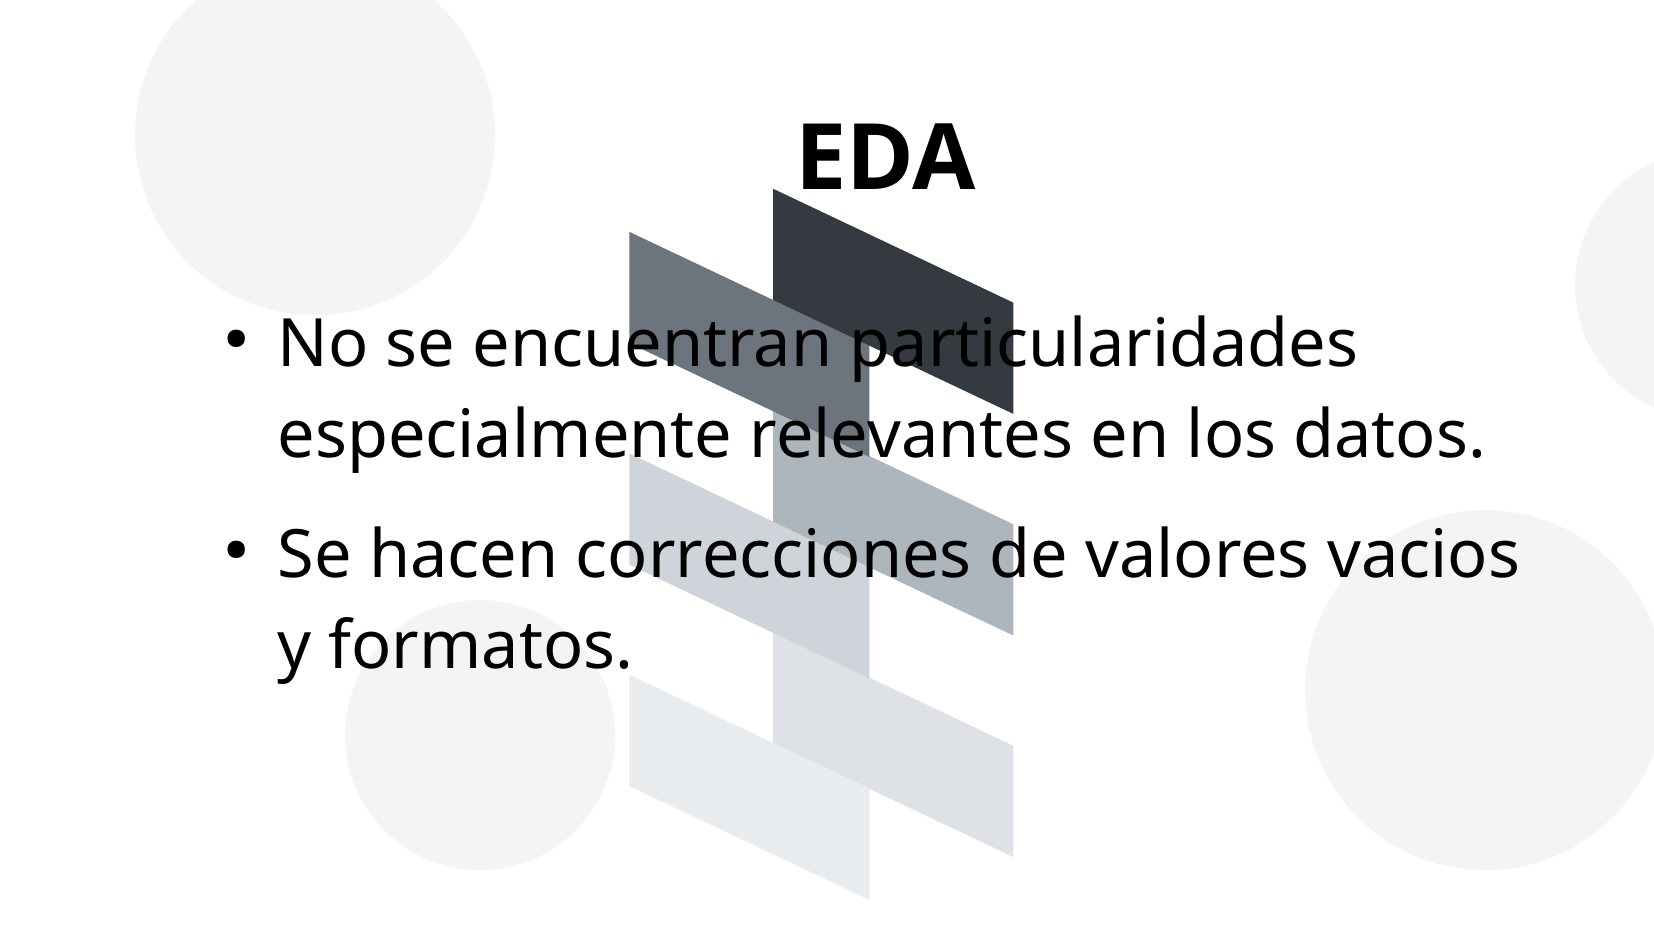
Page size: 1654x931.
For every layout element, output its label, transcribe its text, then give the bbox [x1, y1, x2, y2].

list No se encuentran particularidades especialmente relevantes en los datos. Se hacen correcciones de valores vacios y formatos. [206, 295, 1565, 835]
title EDA [206, 76, 1565, 233]
